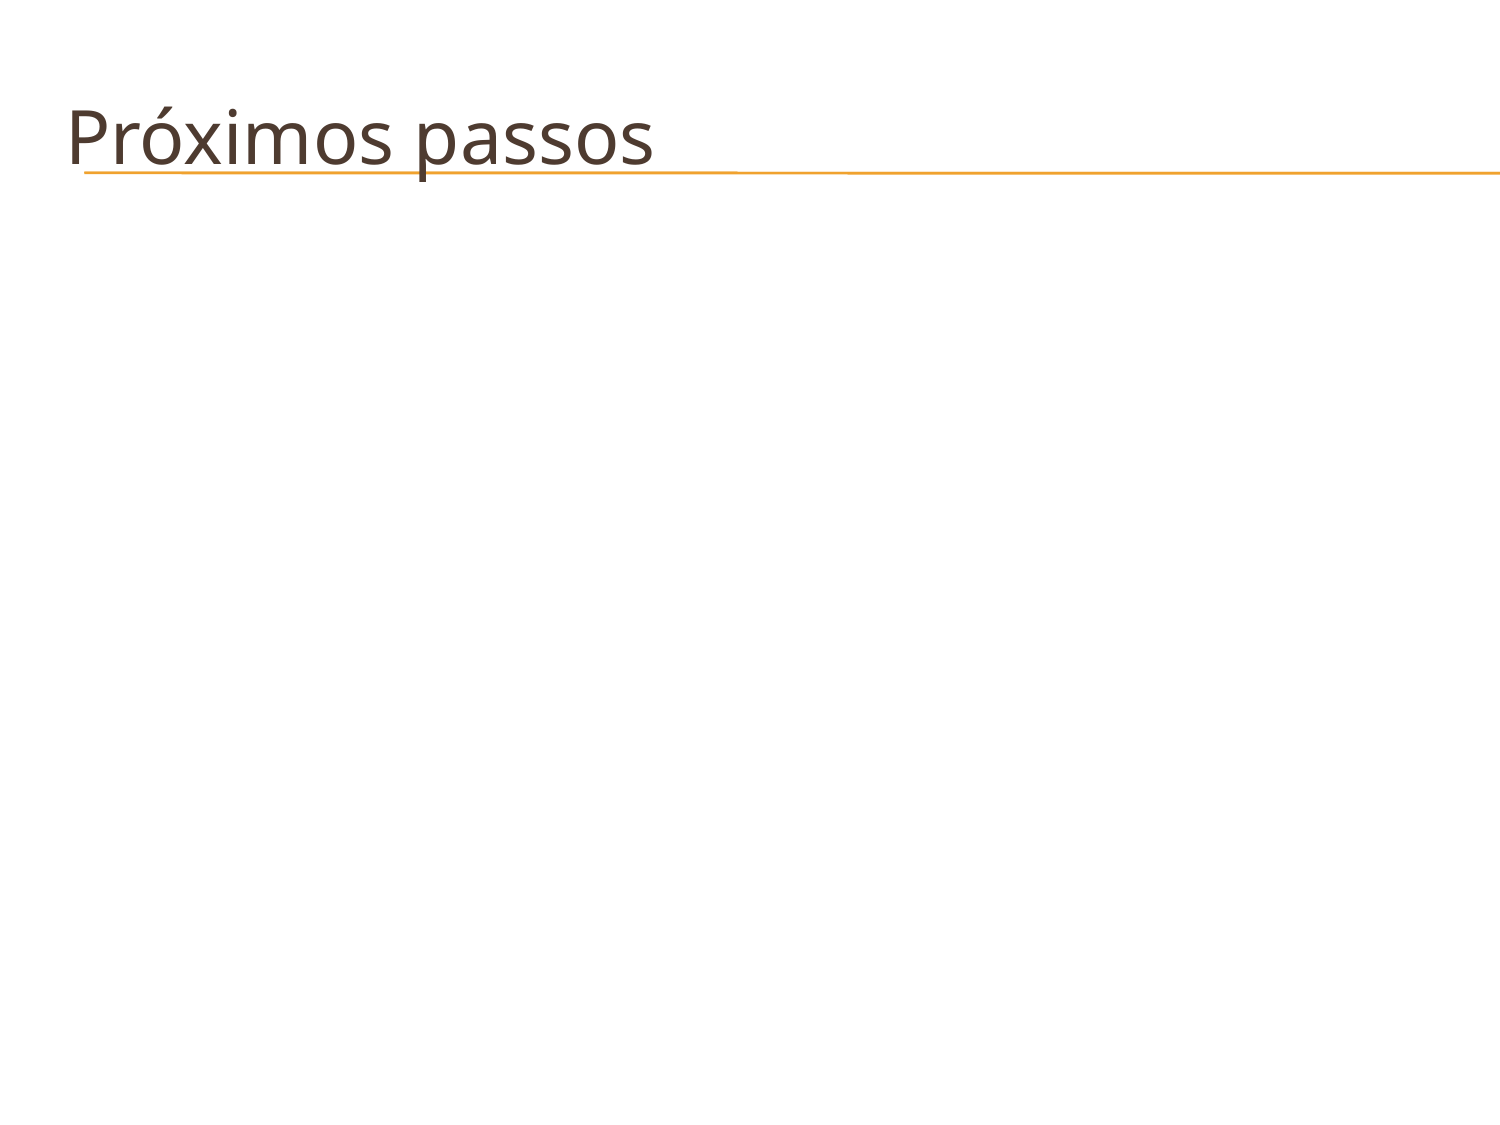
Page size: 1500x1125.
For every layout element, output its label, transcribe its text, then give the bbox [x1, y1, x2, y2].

title Próximos passos [50, 75, 1476, 213]
